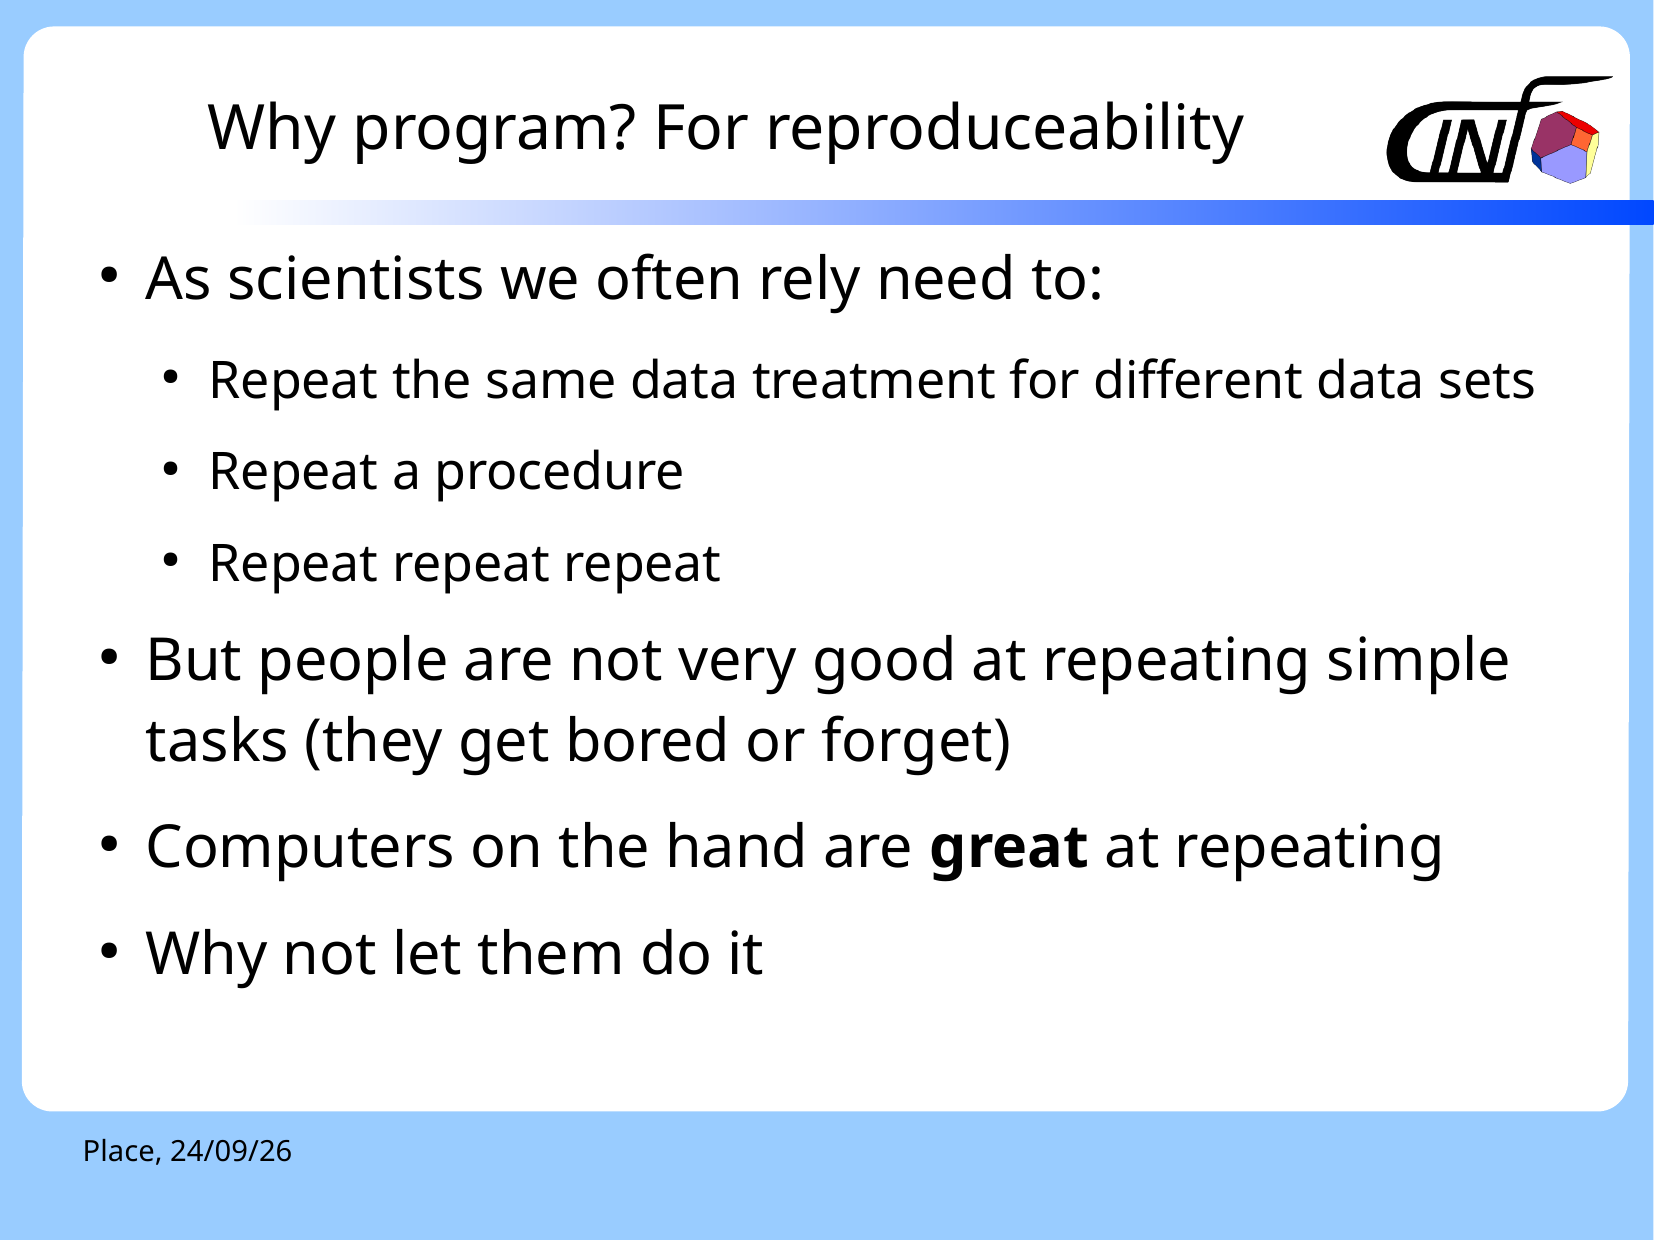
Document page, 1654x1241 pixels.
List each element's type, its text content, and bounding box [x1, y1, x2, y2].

list As scientists we often rely need to: Repeat the same data treatment for different data sets Repeat a procedure Repeat repeat repeat But people are not very good at repeating simple tasks (they get bored or forget) Computers on the hand are great at repeating Why not let them do it [82, 236, 1571, 1055]
title Why program? For reproduceability [82, 49, 1371, 201]
table_header B [956, 201, 961, 224]
picture [1386, 76, 1613, 184]
